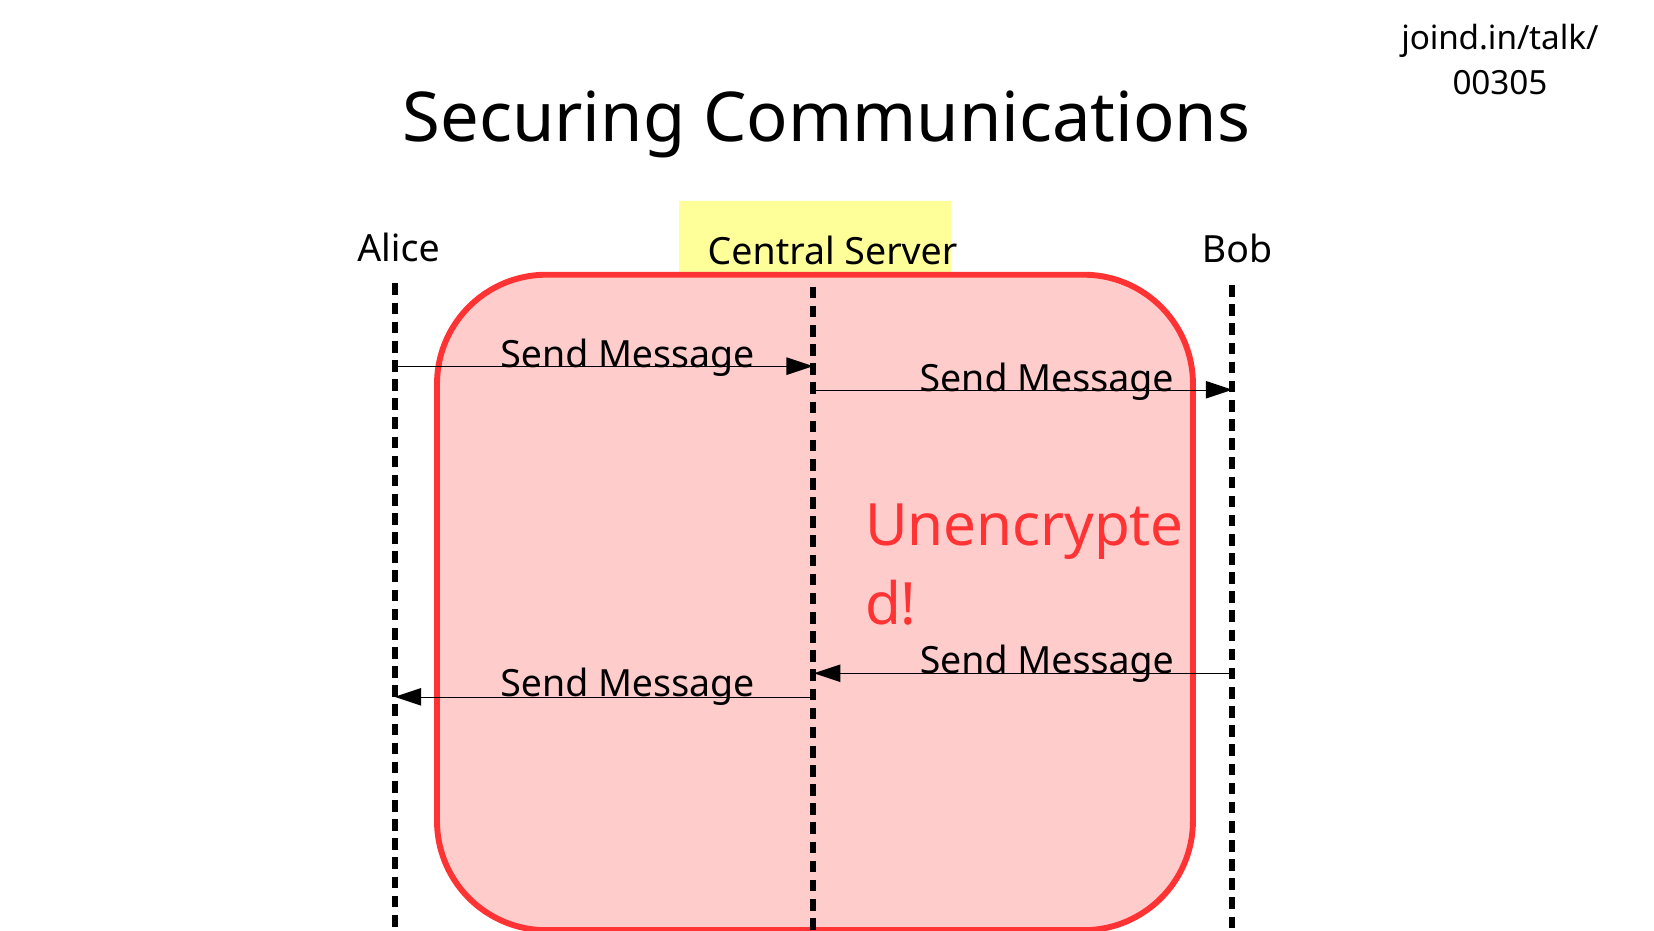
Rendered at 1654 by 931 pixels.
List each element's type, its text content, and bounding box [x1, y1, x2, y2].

text_box [437, 200, 1193, 931]
text_box Alice [342, 213, 447, 272]
text_box Send Message [485, 320, 733, 378]
text_box [1158, 655, 1168, 661]
text_box Send Message [904, 625, 1152, 684]
text_box Send Message [904, 343, 1152, 402]
text_box [739, 349, 749, 355]
text_box Central Server [692, 216, 934, 275]
text_box Unencrypted! [850, 475, 1217, 567]
title Securing Communications [82, 37, 1571, 193]
text_box Bob [1187, 215, 1278, 274]
text_box [1158, 373, 1168, 379]
text_box Send Message [485, 649, 733, 708]
